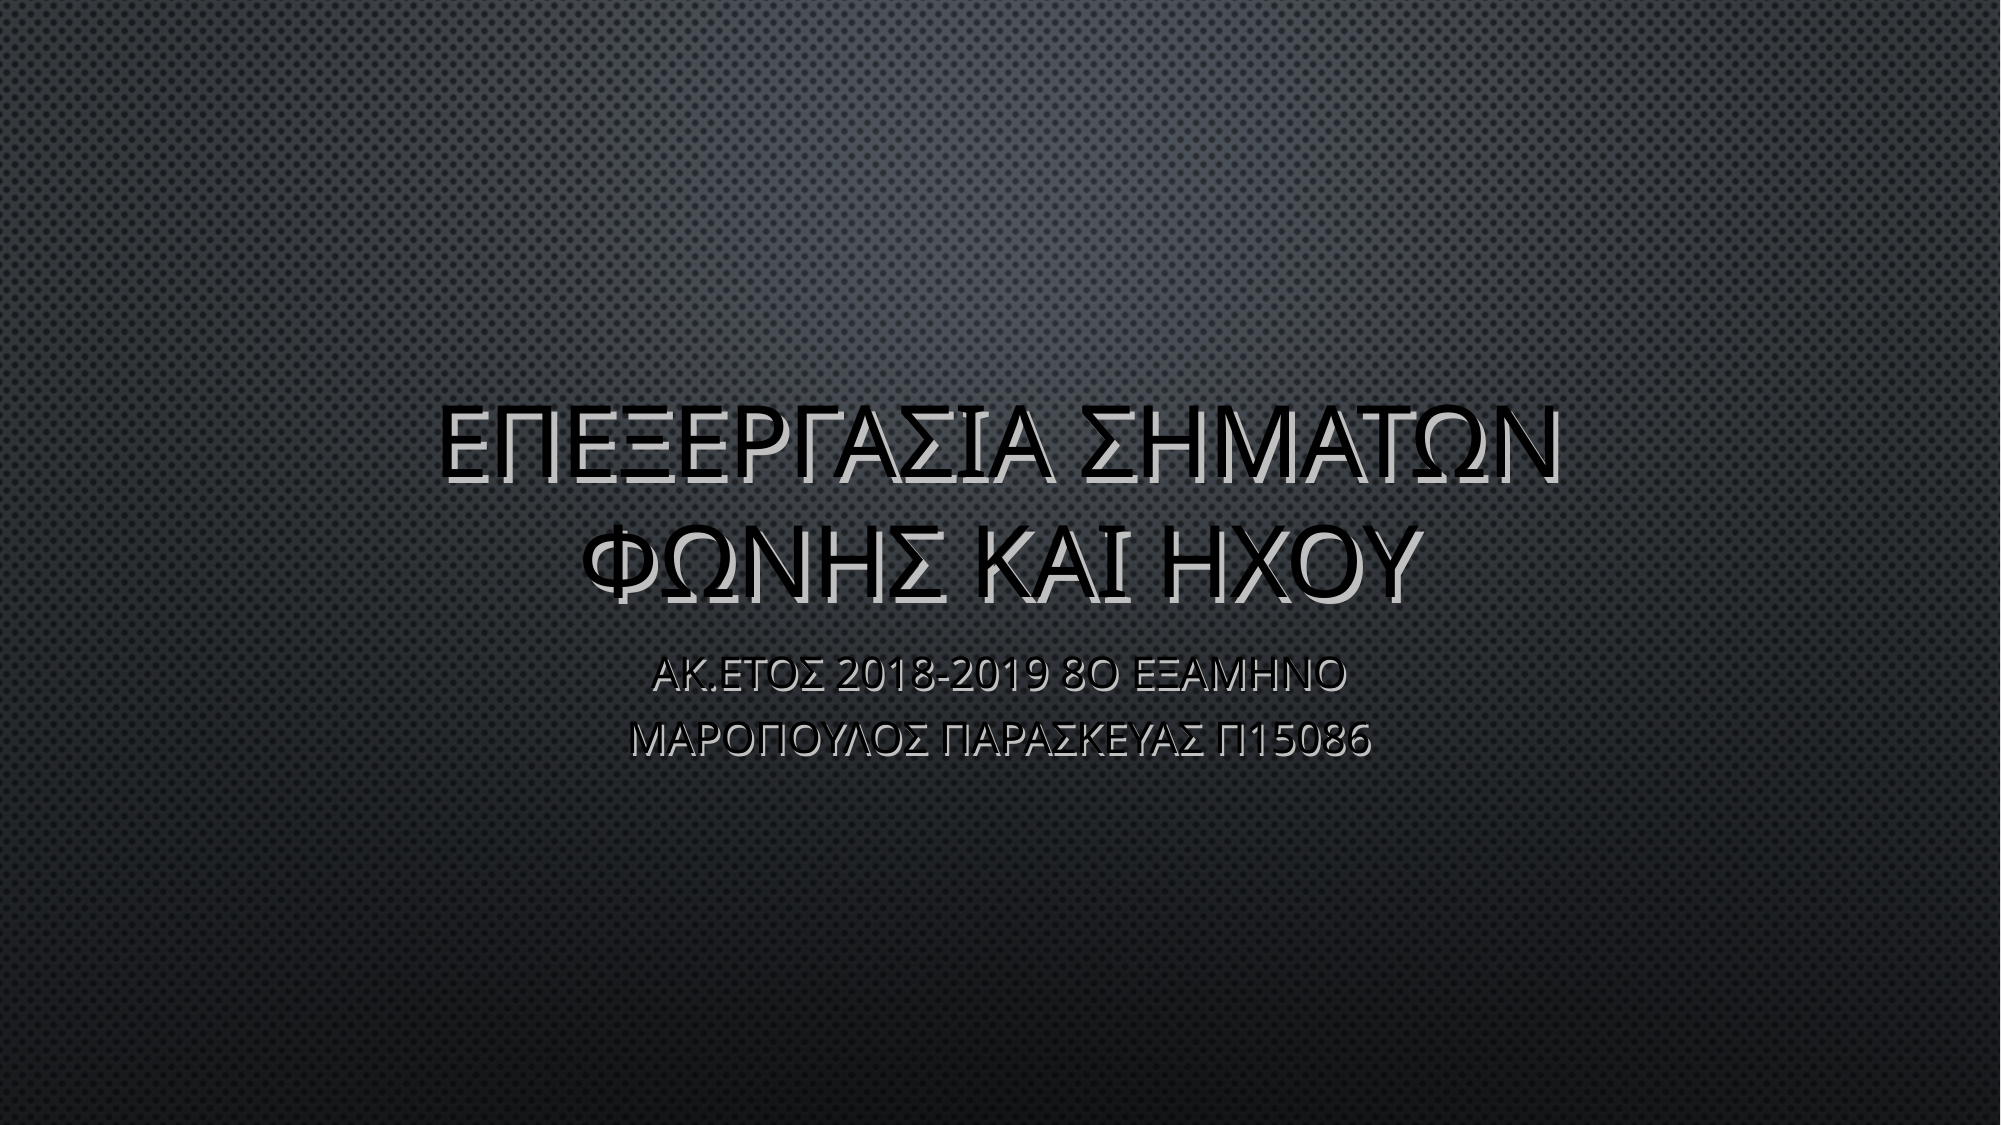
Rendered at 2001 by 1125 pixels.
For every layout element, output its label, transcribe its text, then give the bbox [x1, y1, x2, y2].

title Επεξεργασια σηματων φωνης και ηχου [287, 99, 1711, 625]
subtitle Ακ.ετος 2018-2019 8ο εξαμηνο Μαροπουλος παρασκευας π15086 [287, 637, 1711, 951]
